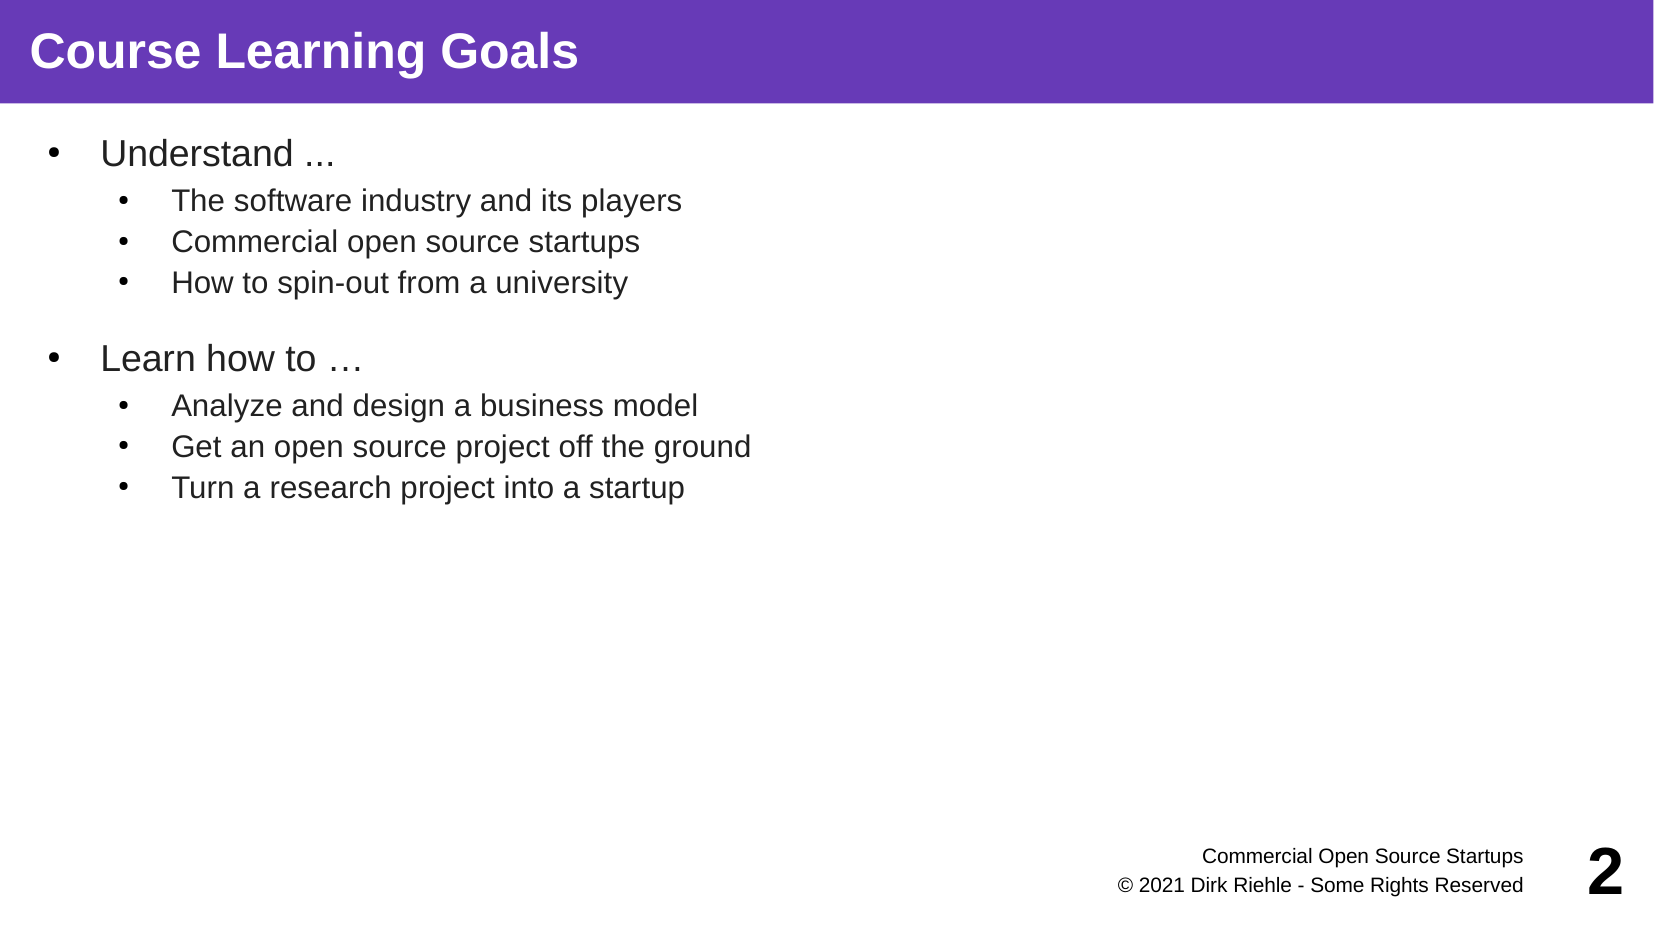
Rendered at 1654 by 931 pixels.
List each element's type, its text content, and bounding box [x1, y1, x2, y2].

title Course Learning Goals [0, 0, 1654, 104]
list Understand ... The software industry and its players Commercial open source startups How to spin-out from a university Learn how to … Analyze and design a business model Get an open source project off the ground Turn a research project into a startup [29, 132, 1625, 813]
